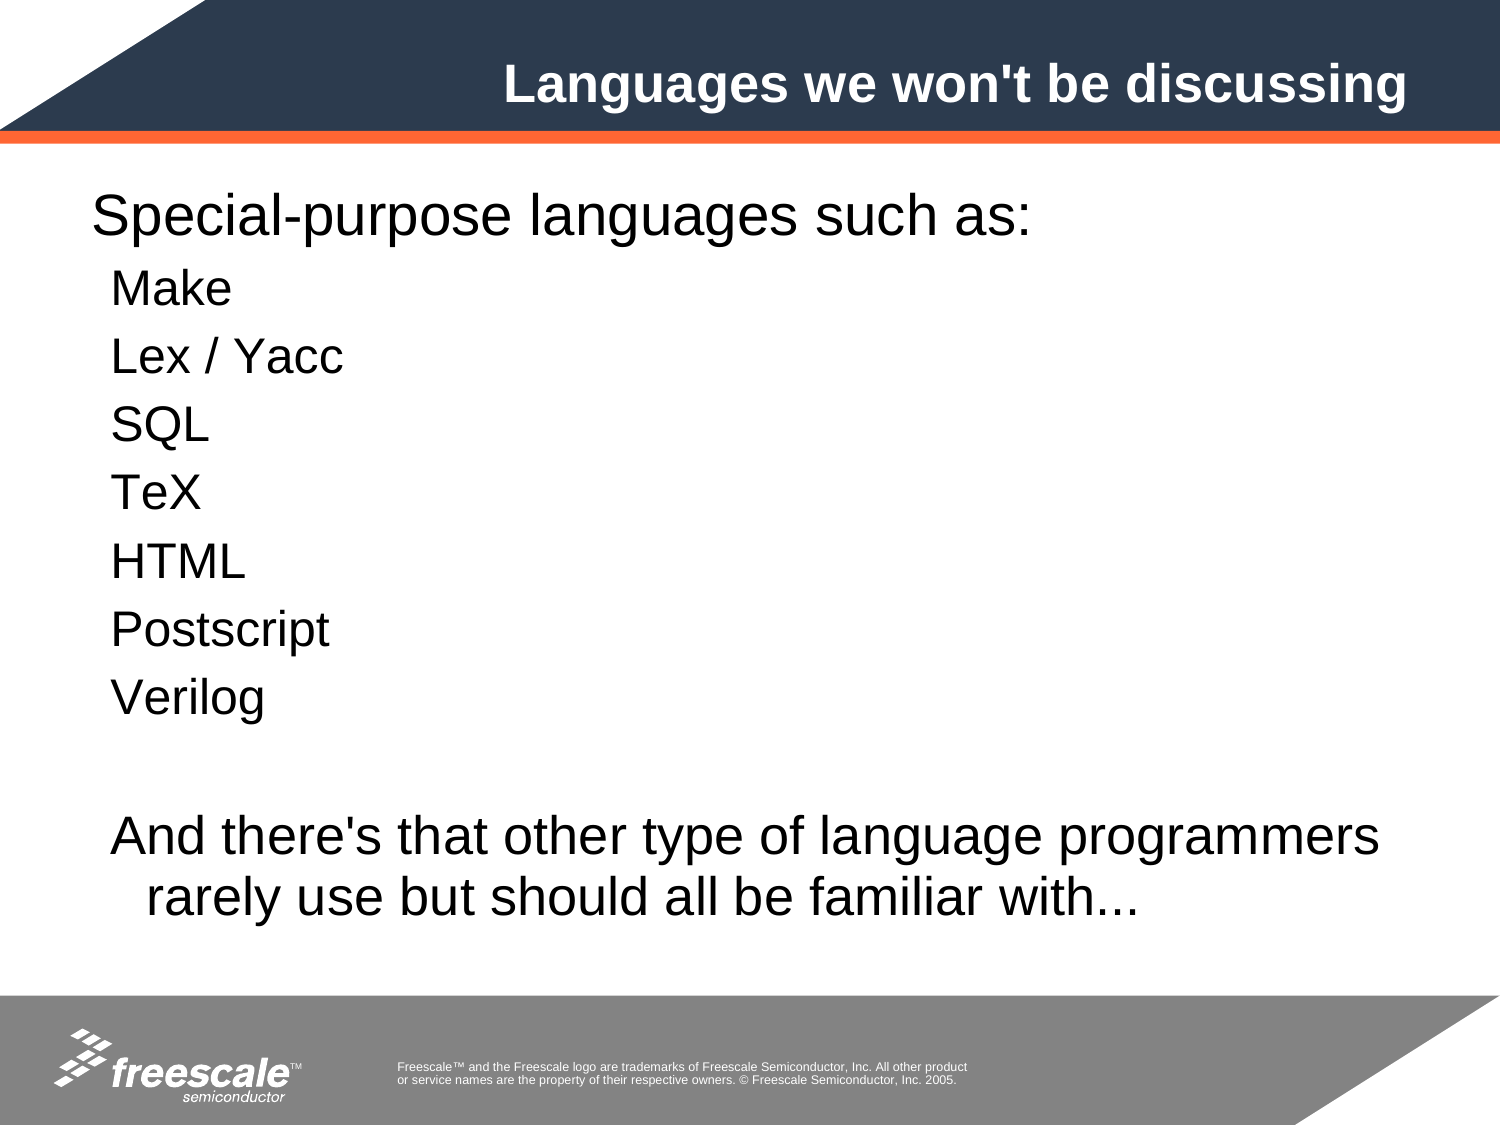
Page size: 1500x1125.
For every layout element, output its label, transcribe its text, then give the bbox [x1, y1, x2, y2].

list Special-purpose languages such as: Make Lex / Yacc SQL TeX HTML Postscript Verilog And there's that other type of language programmers rarely use but should all be familiar with... [77, 179, 1428, 982]
title Languages we won't be discussing [75, 27, 1426, 146]
